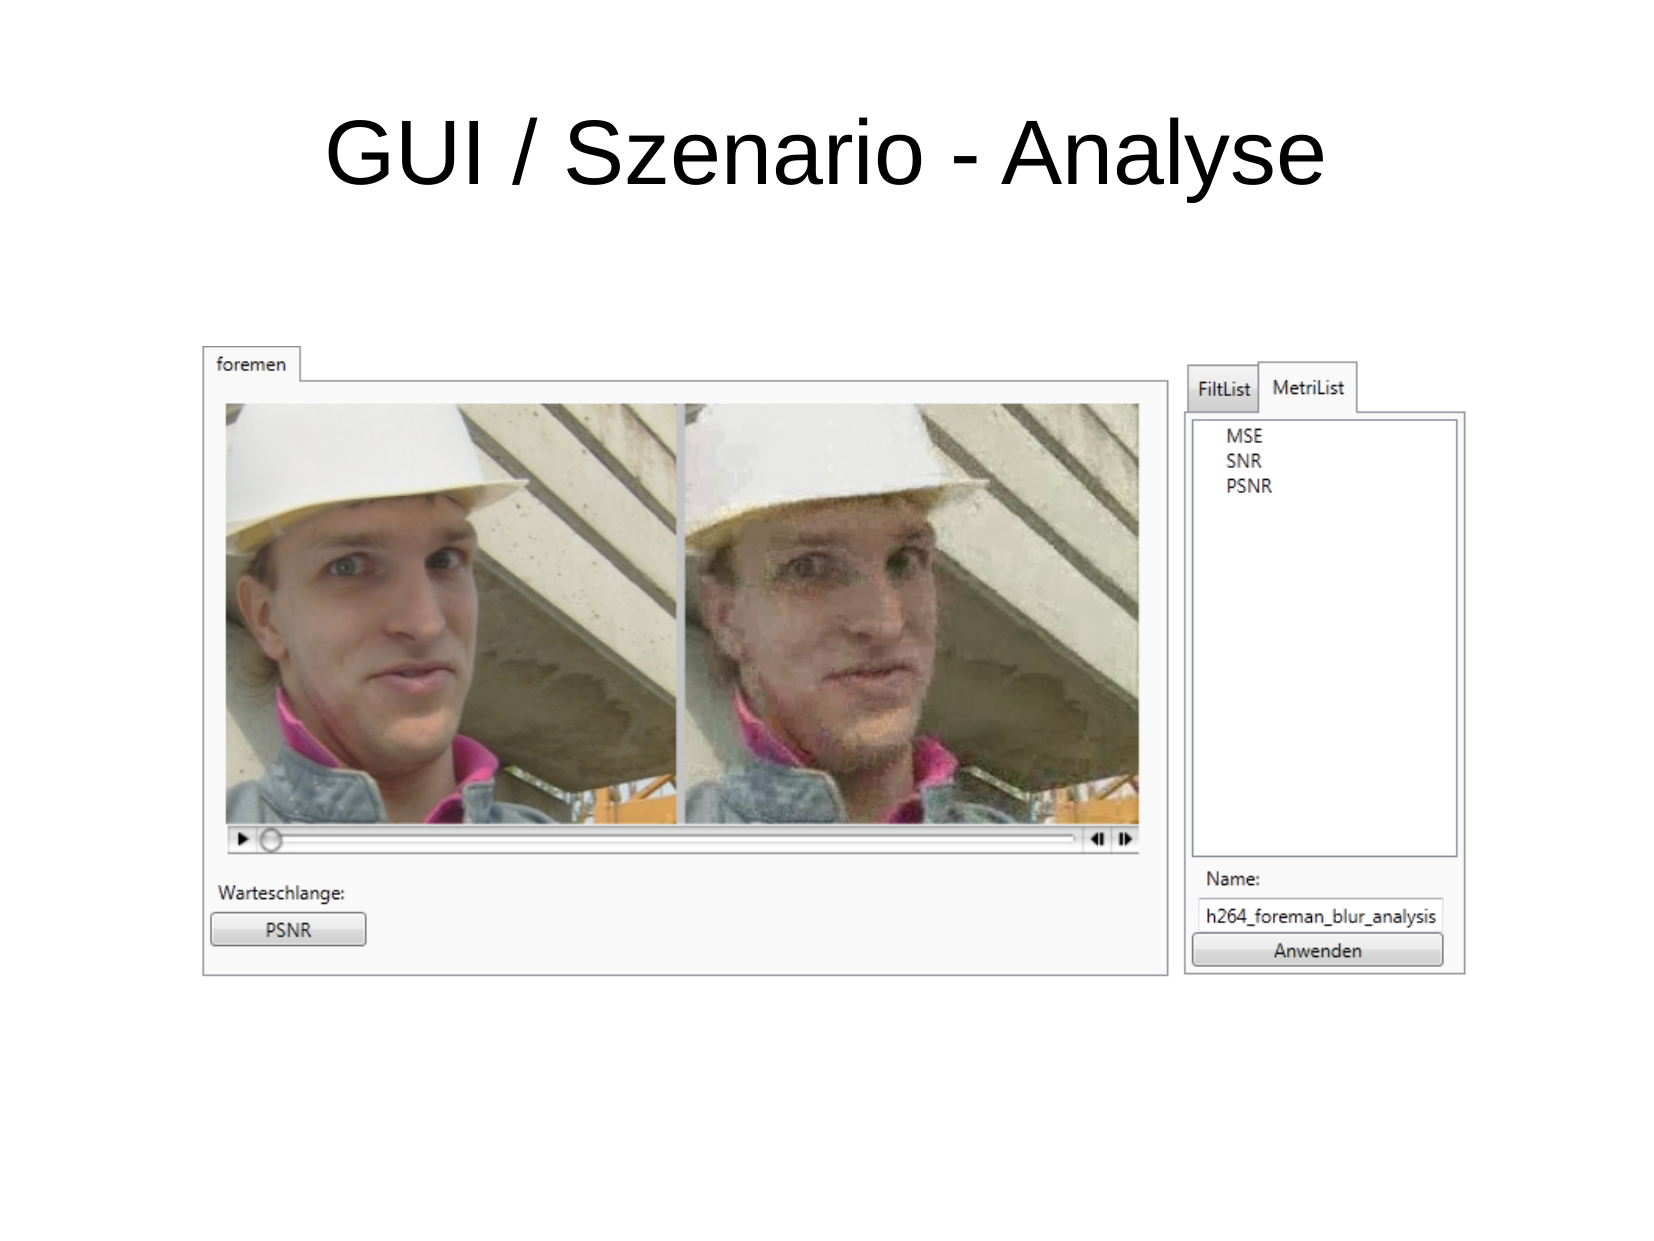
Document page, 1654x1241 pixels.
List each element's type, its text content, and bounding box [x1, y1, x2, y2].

picture [198, 346, 1472, 981]
title GUI / Szenario - Analyse [82, 56, 1571, 250]
